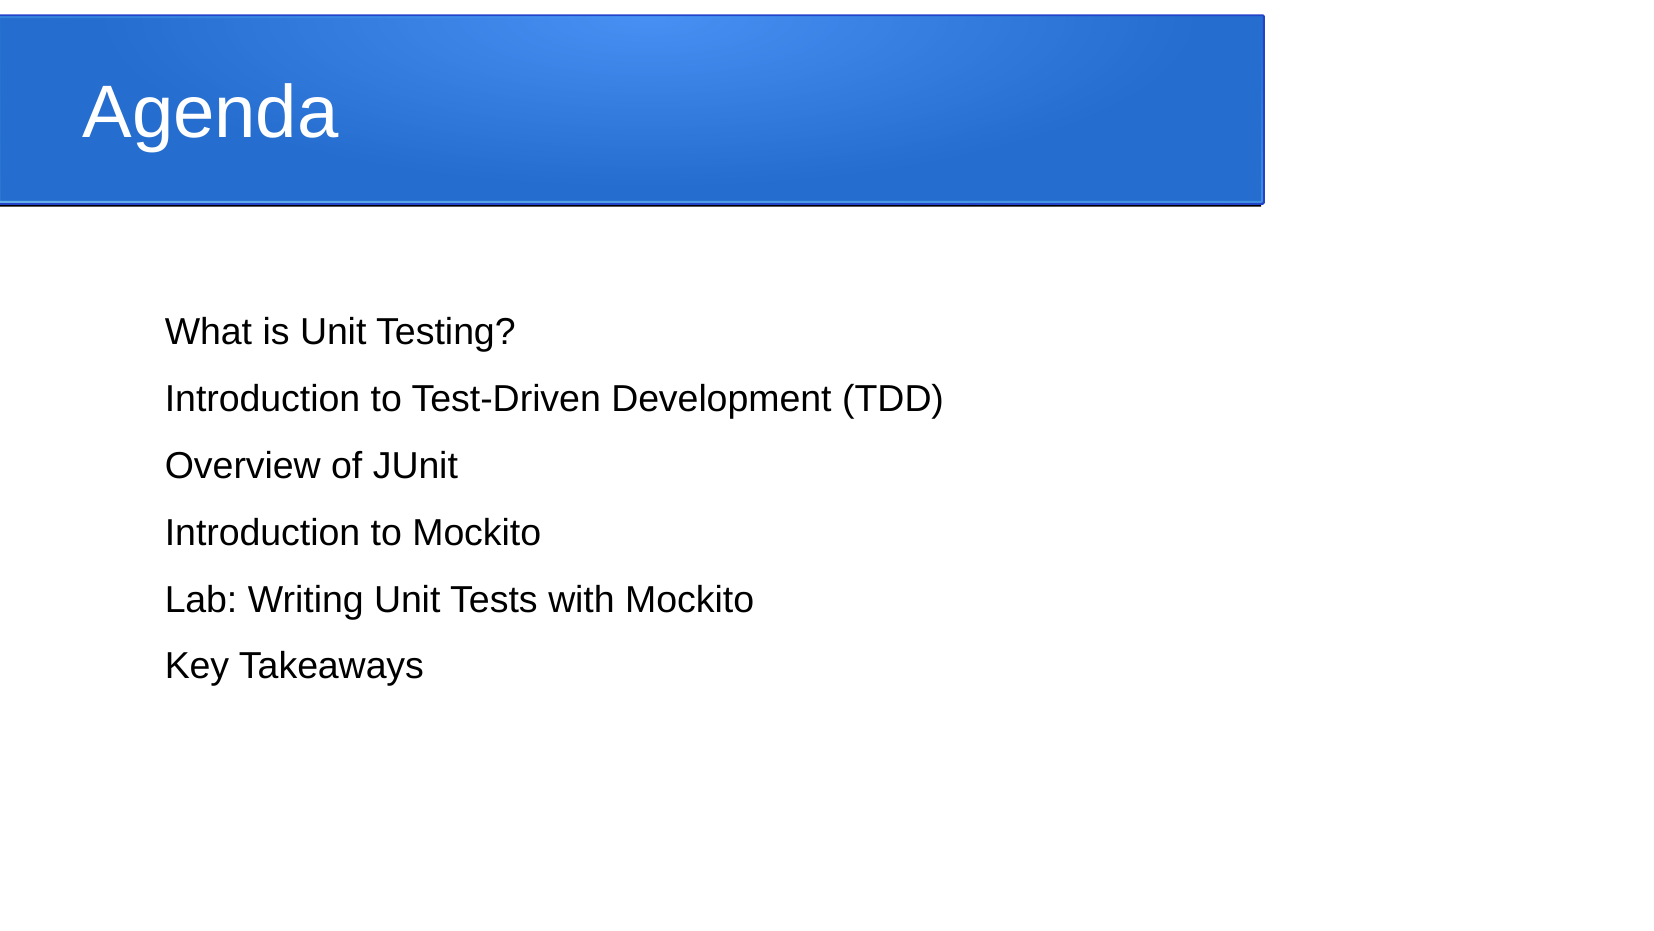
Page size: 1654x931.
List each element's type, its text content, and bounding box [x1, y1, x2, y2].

text_box What is Unit Testing? Introduction to Test-Driven Development (TDD) Overview of JUnit Introduction to Mockito Lab: Writing Unit Tests with Mockito Key Takeaways [150, 303, 1061, 743]
title Agenda [82, 35, 1235, 189]
